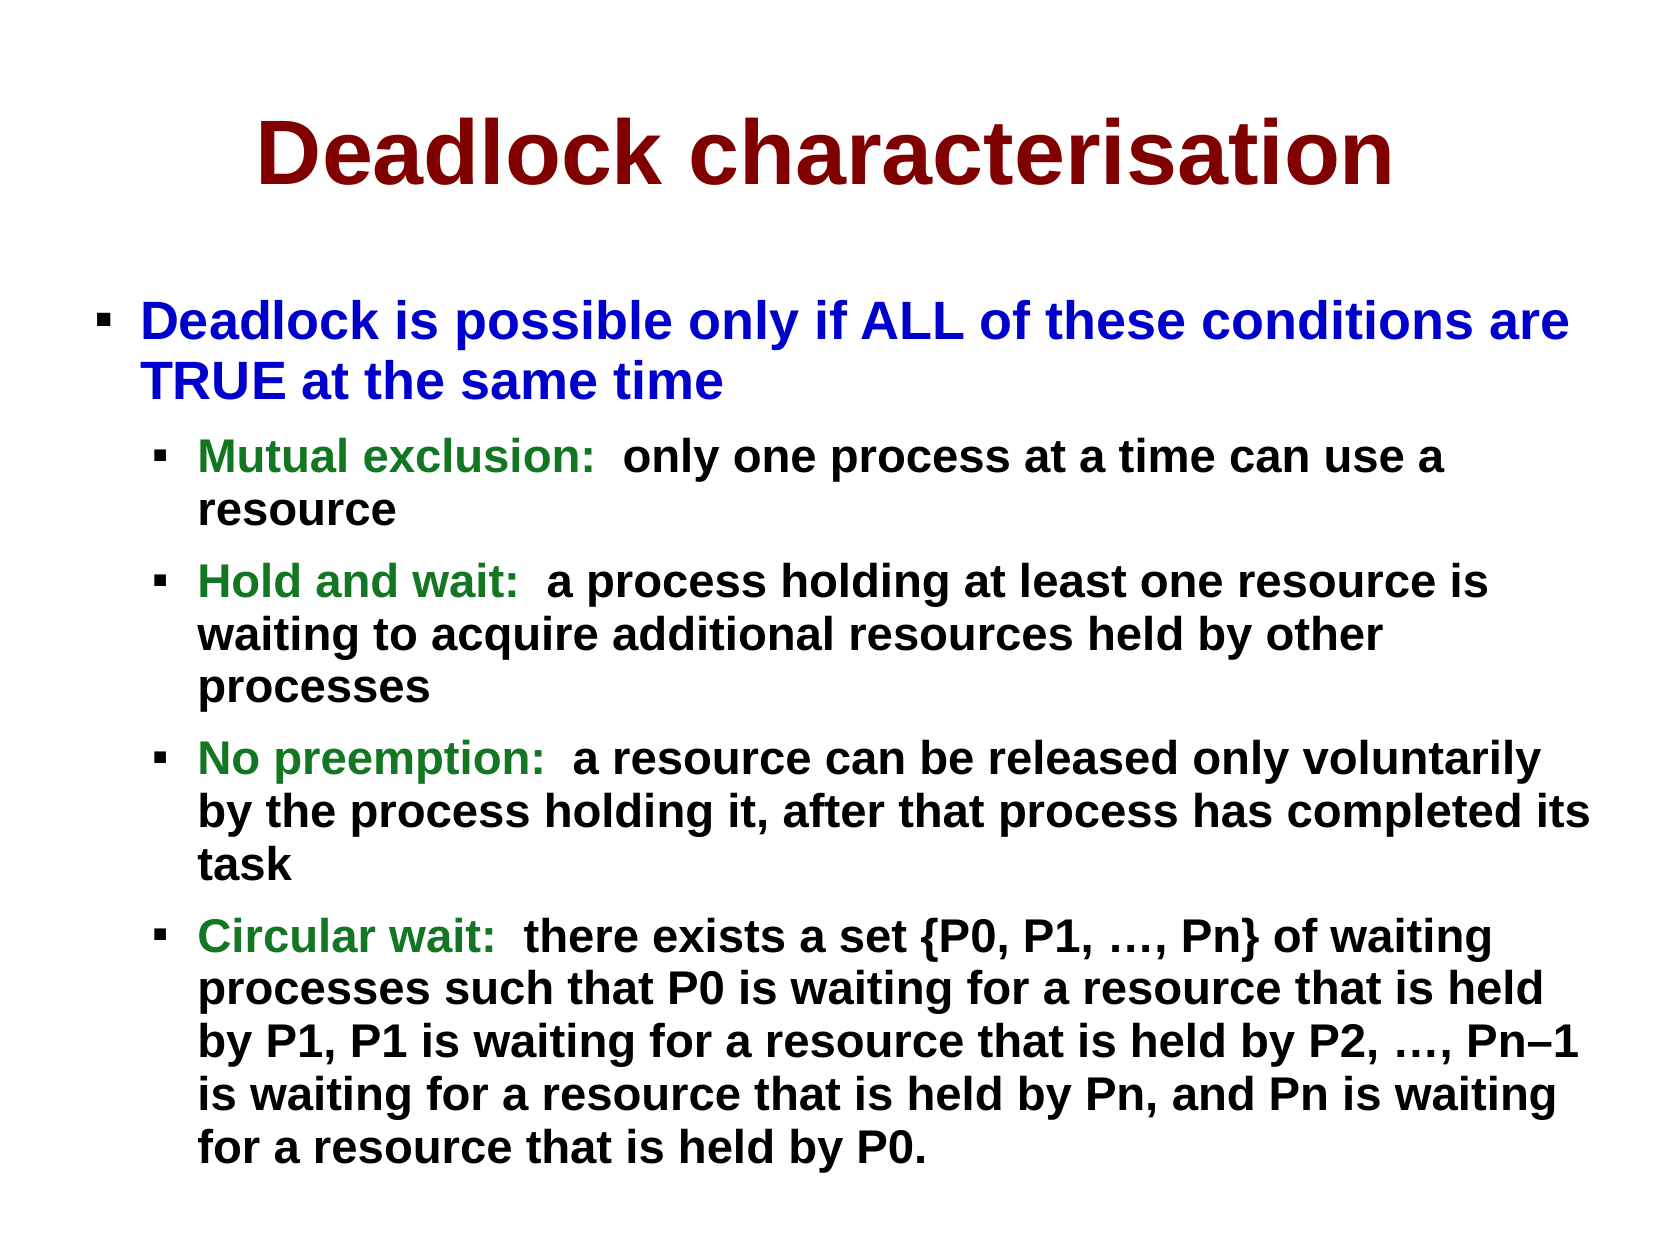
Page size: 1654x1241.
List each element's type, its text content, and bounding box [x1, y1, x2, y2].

title Deadlock characterisation [82, 49, 1571, 257]
list Deadlock is possible only if ALL of these conditions are TRUE at the same time Mutual exclusion: only one process at a time can use a resource Hold and wait: a process holding at least one resource is waiting to acquire additional resources held by other processes No preemption: a resource can be released only voluntarily by the process holding it, after that process has completed its task Circular wait: there exists a set {P0, P1, …, Pn} of waiting processes such that P0 is waiting for a resource that is held by P1, P1 is waiting for a resource that is held by P2, …, Pn–1 is waiting for a resource that is held by Pn, and Pn is waiting for a resource that is held by P0. [82, 290, 1607, 1182]
